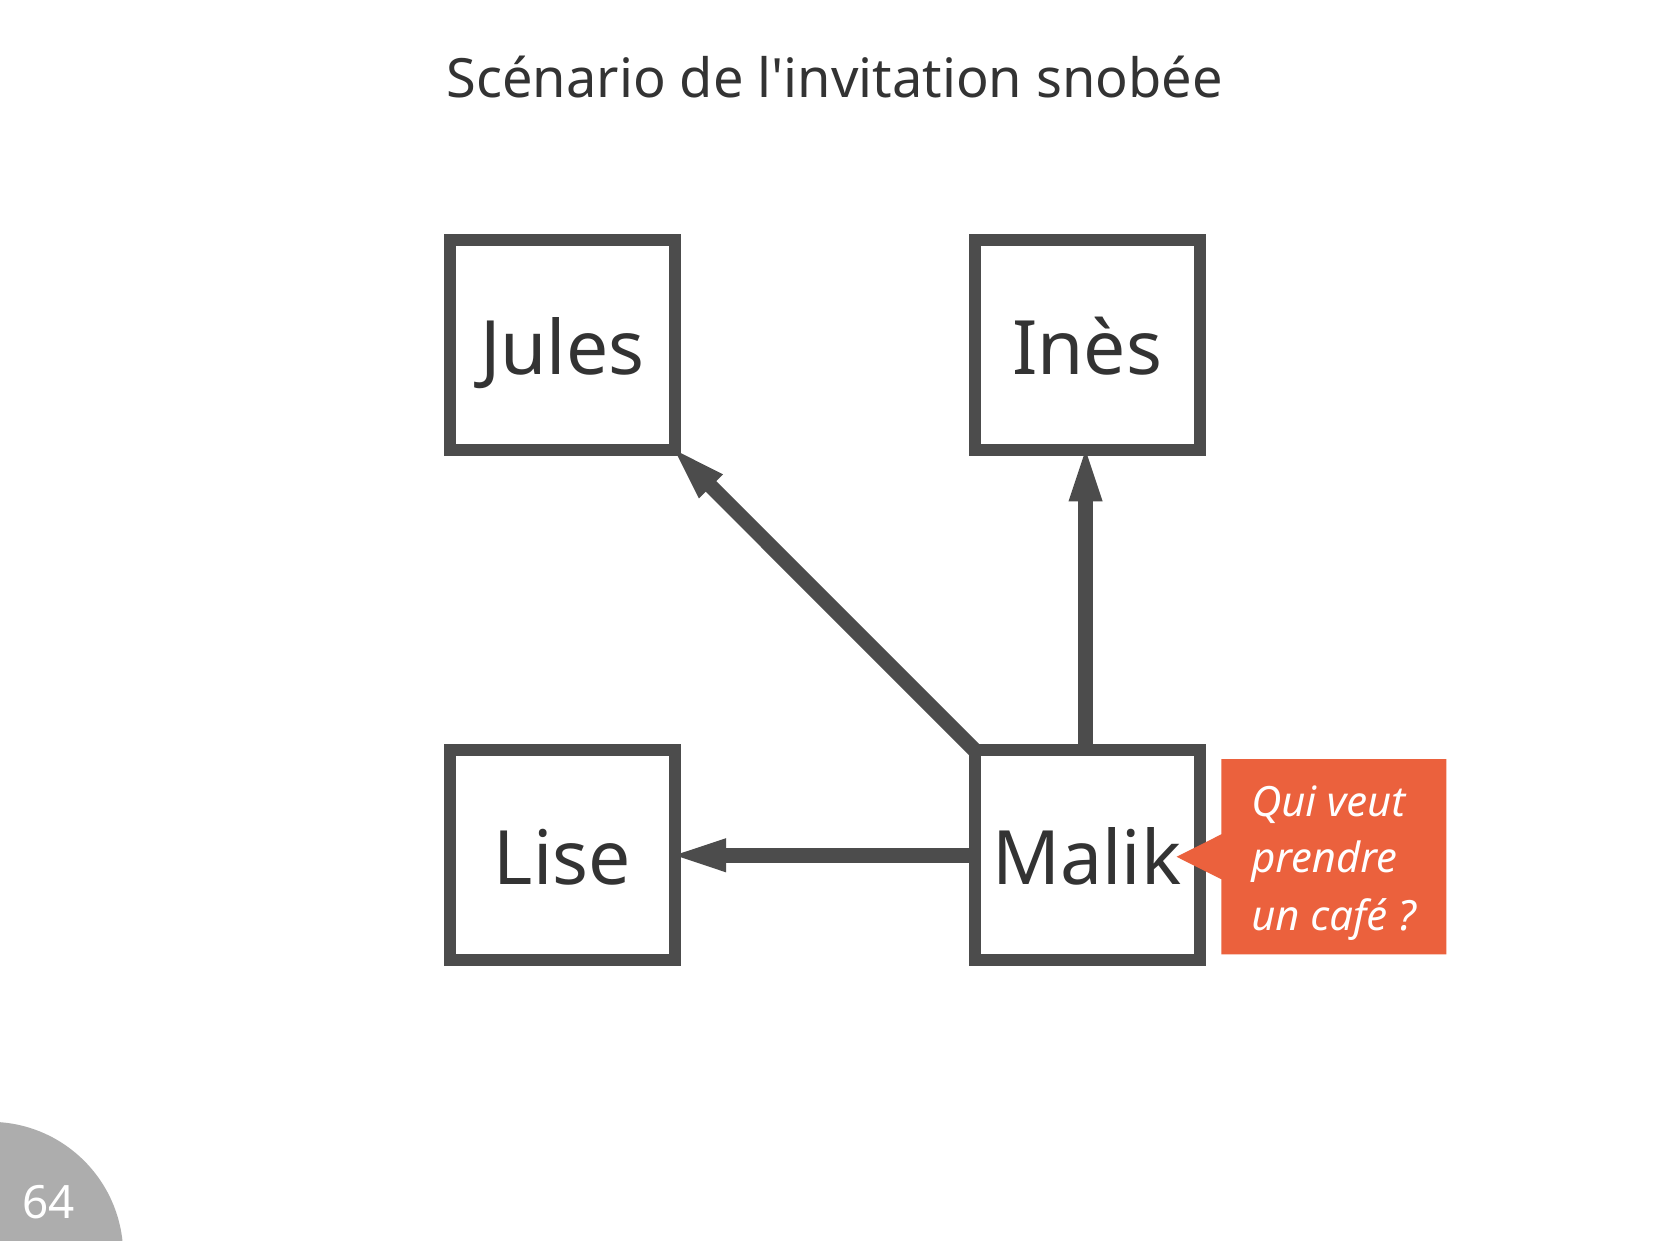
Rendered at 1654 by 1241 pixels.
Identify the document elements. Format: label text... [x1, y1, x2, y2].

text_box Malik [974, 750, 1200, 961]
text_box Qui veut prendre un café ? [1221, 759, 1447, 955]
text_box Inès [974, 240, 1200, 451]
text_box [1176, 834, 1221, 880]
text_box Jules [449, 240, 675, 451]
text_box Scénario de l'invitation snobée [50, 3, 1621, 151]
text_box Lise [449, 750, 675, 961]
